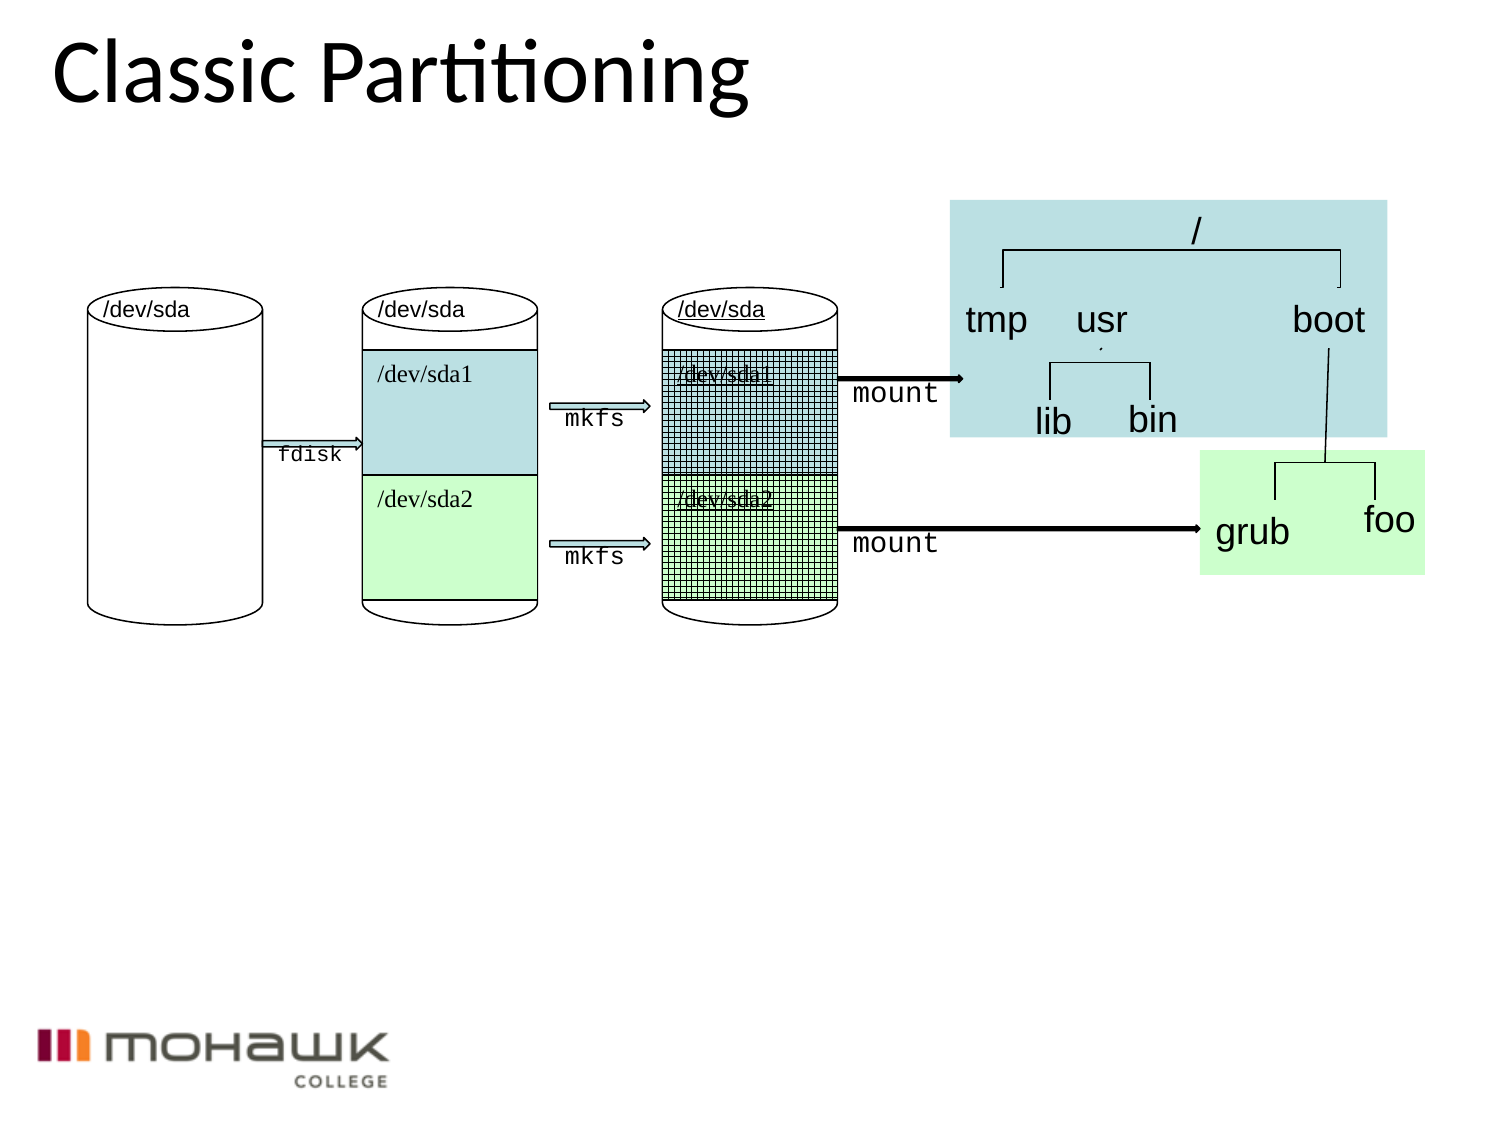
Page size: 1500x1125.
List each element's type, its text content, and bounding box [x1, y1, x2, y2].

text_box /dev/sda2 [362, 474, 538, 600]
picture [5, 1000, 422, 1118]
text_box foo [1348, 487, 1431, 548]
text_box /dev/sda1 [662, 350, 838, 474]
text_box fdisk [262, 437, 363, 450]
text_box [1326, 450, 1425, 487]
text_box lib [1019, 389, 1087, 450]
title Classic Partitioning [37, 3, 1388, 191]
text_box /dev/sda [662, 287, 780, 330]
text_box [949, 199, 1388, 438]
text_box mkfs [549, 537, 650, 550]
text_box mkfs [549, 399, 650, 413]
text_box [1051, 363, 1149, 438]
text_box /dev/sda [87, 287, 205, 330]
text_box /dev/sda2 [662, 474, 838, 600]
text_box boot [1277, 287, 1380, 348]
text_box /dev/sda1 [362, 350, 538, 474]
text_box mount [837, 375, 963, 383]
text_box bin [1113, 387, 1193, 448]
text_box usr [1060, 287, 1143, 348]
text_box / [1176, 199, 1217, 260]
text_box /dev/sda [362, 287, 480, 330]
text_box tmp [950, 287, 1043, 348]
text_box [1199, 463, 1425, 575]
text_box mount [837, 525, 1200, 533]
text_box [1199, 450, 1324, 527]
text_box grub [1200, 499, 1305, 560]
